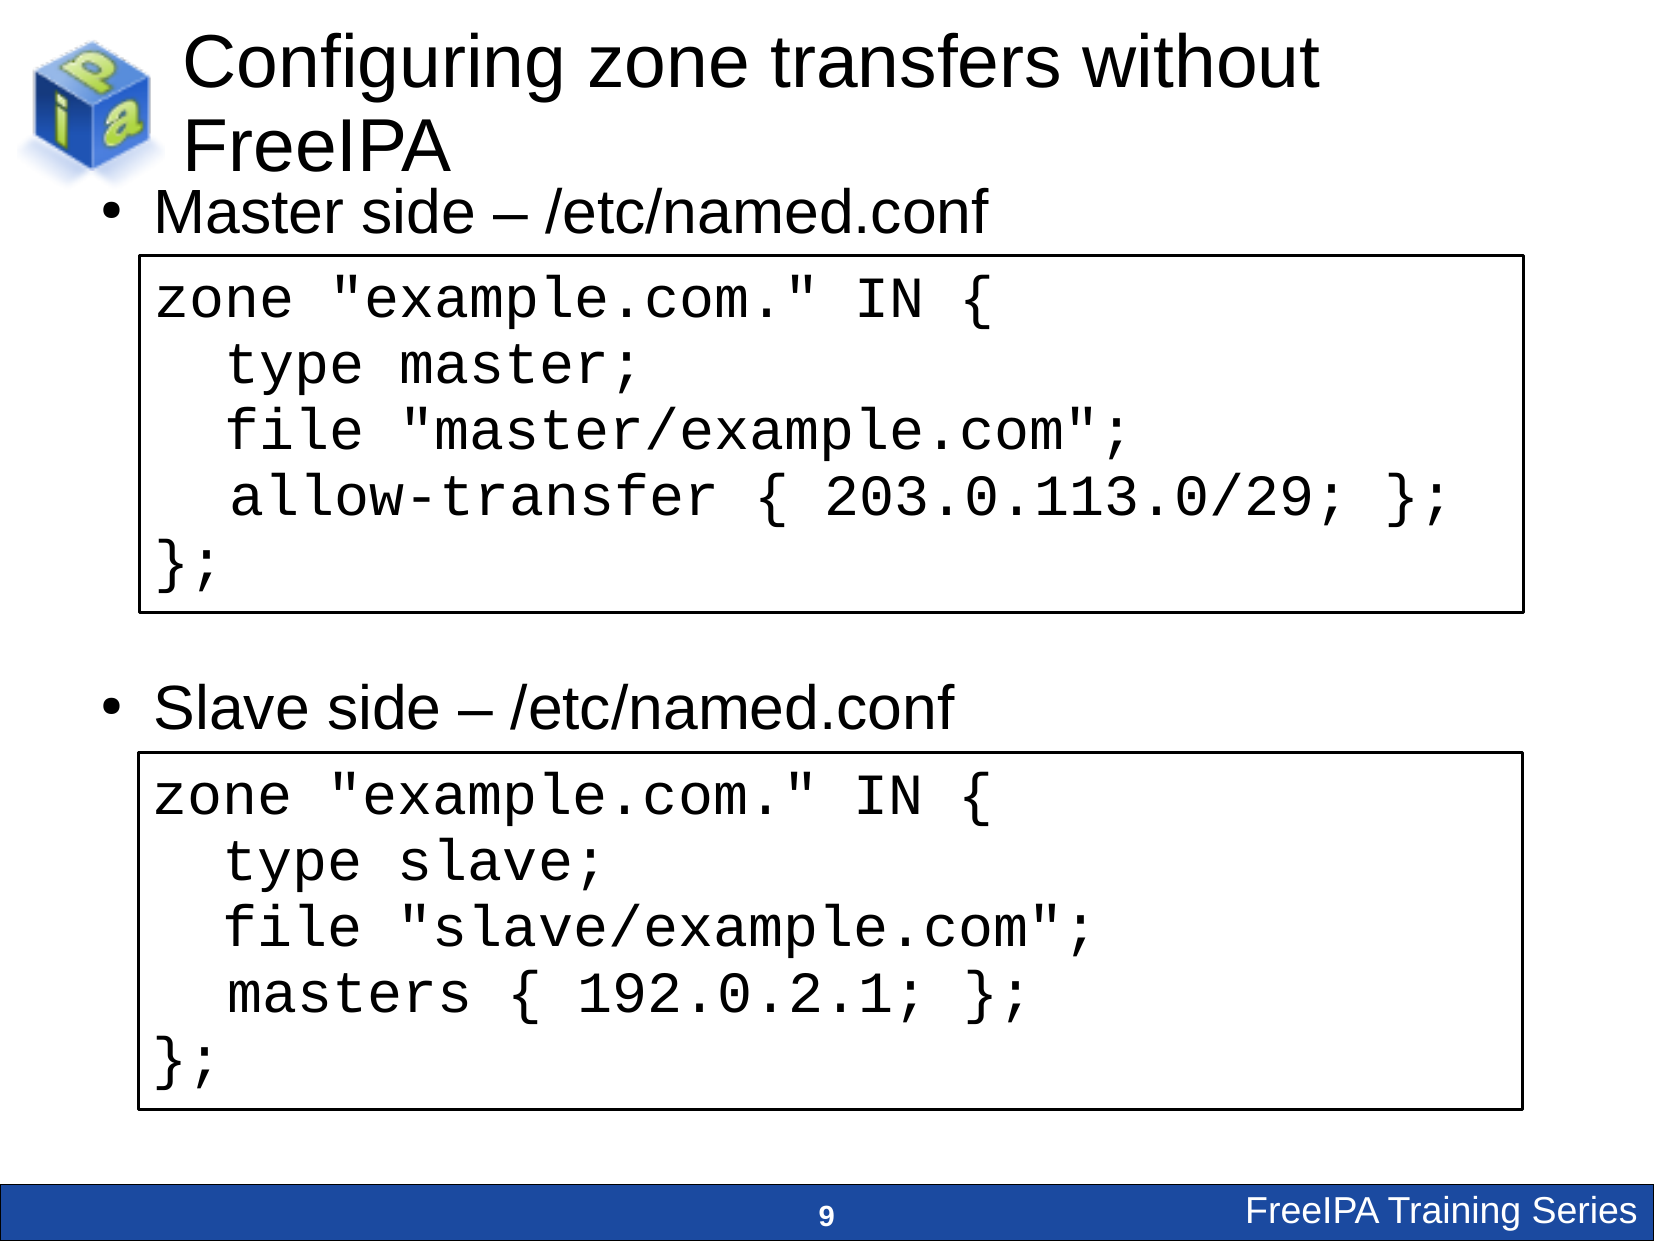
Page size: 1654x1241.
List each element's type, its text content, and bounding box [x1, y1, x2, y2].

text_box zone "example.com." IN { type slave; file "slave/example.com"; masters { 192.0.2.1; }; }; [138, 752, 1523, 1110]
list Master side – /etc/named.conf Slave side – /etc/named.conf [82, 177, 1571, 897]
picture [17, 34, 165, 193]
text_box zone "example.com." IN { type master; file "master/example.com"; allow-transfer { 203.0.113.0/29; }; }; [139, 255, 1524, 613]
title Configuring zone transfers without FreeIPA [182, 19, 1579, 188]
